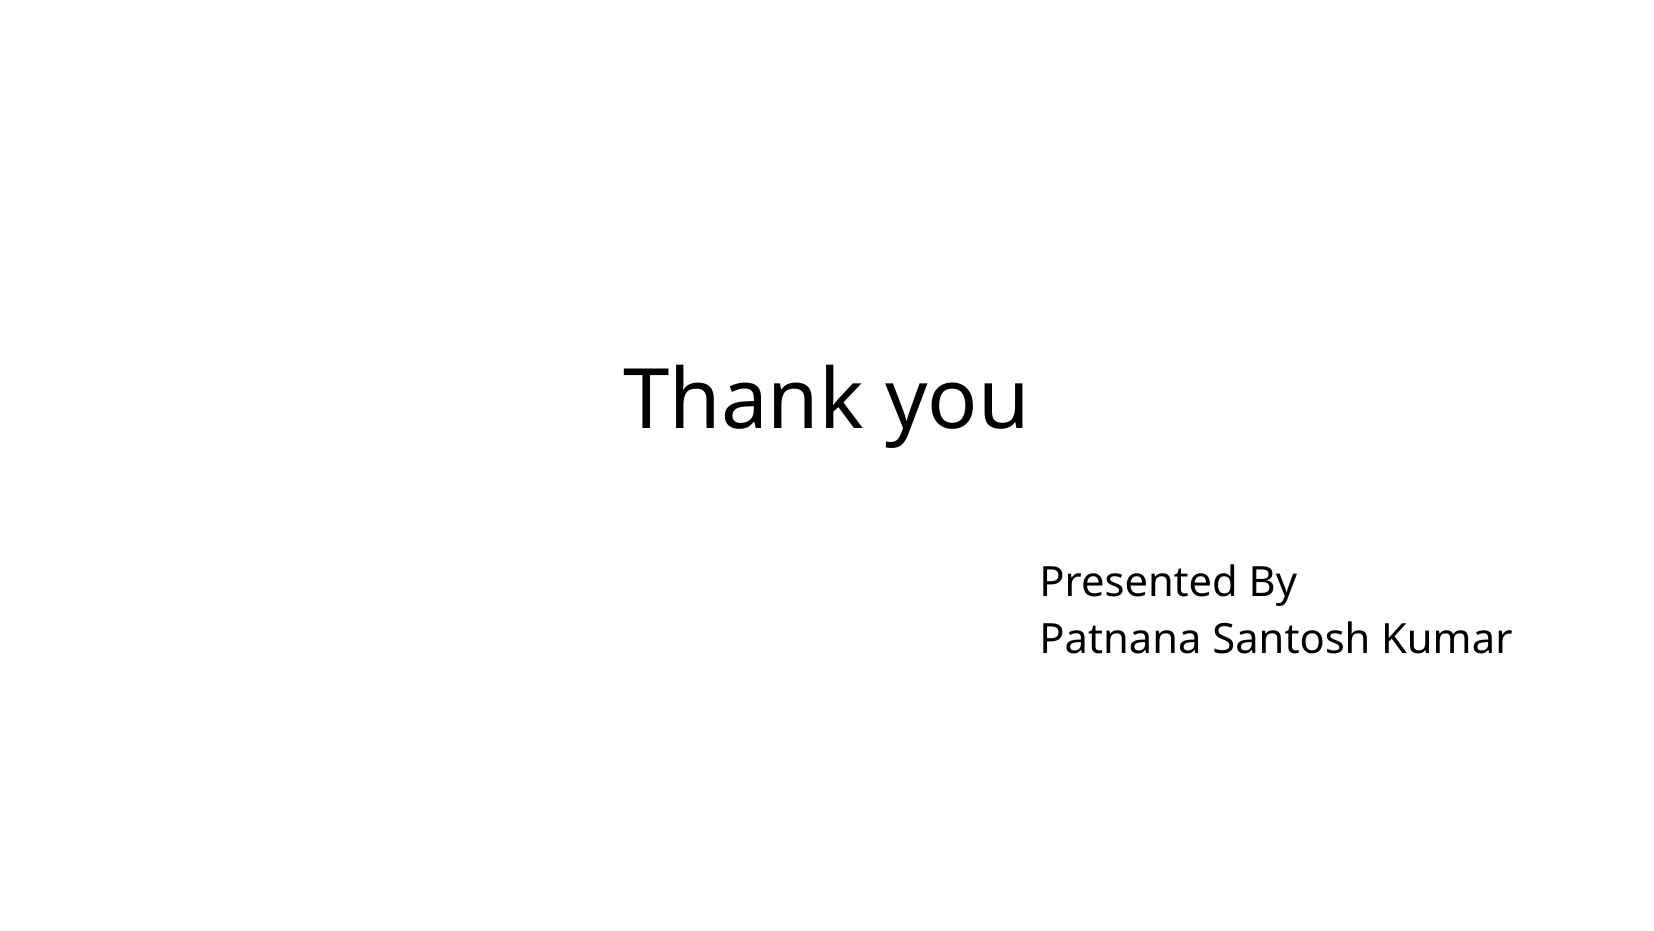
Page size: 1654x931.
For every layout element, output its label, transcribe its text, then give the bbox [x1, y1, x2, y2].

text_box Presented By Patnana Santosh Kumar [1039, 460, 1571, 758]
title Thank you [82, 318, 1571, 475]
